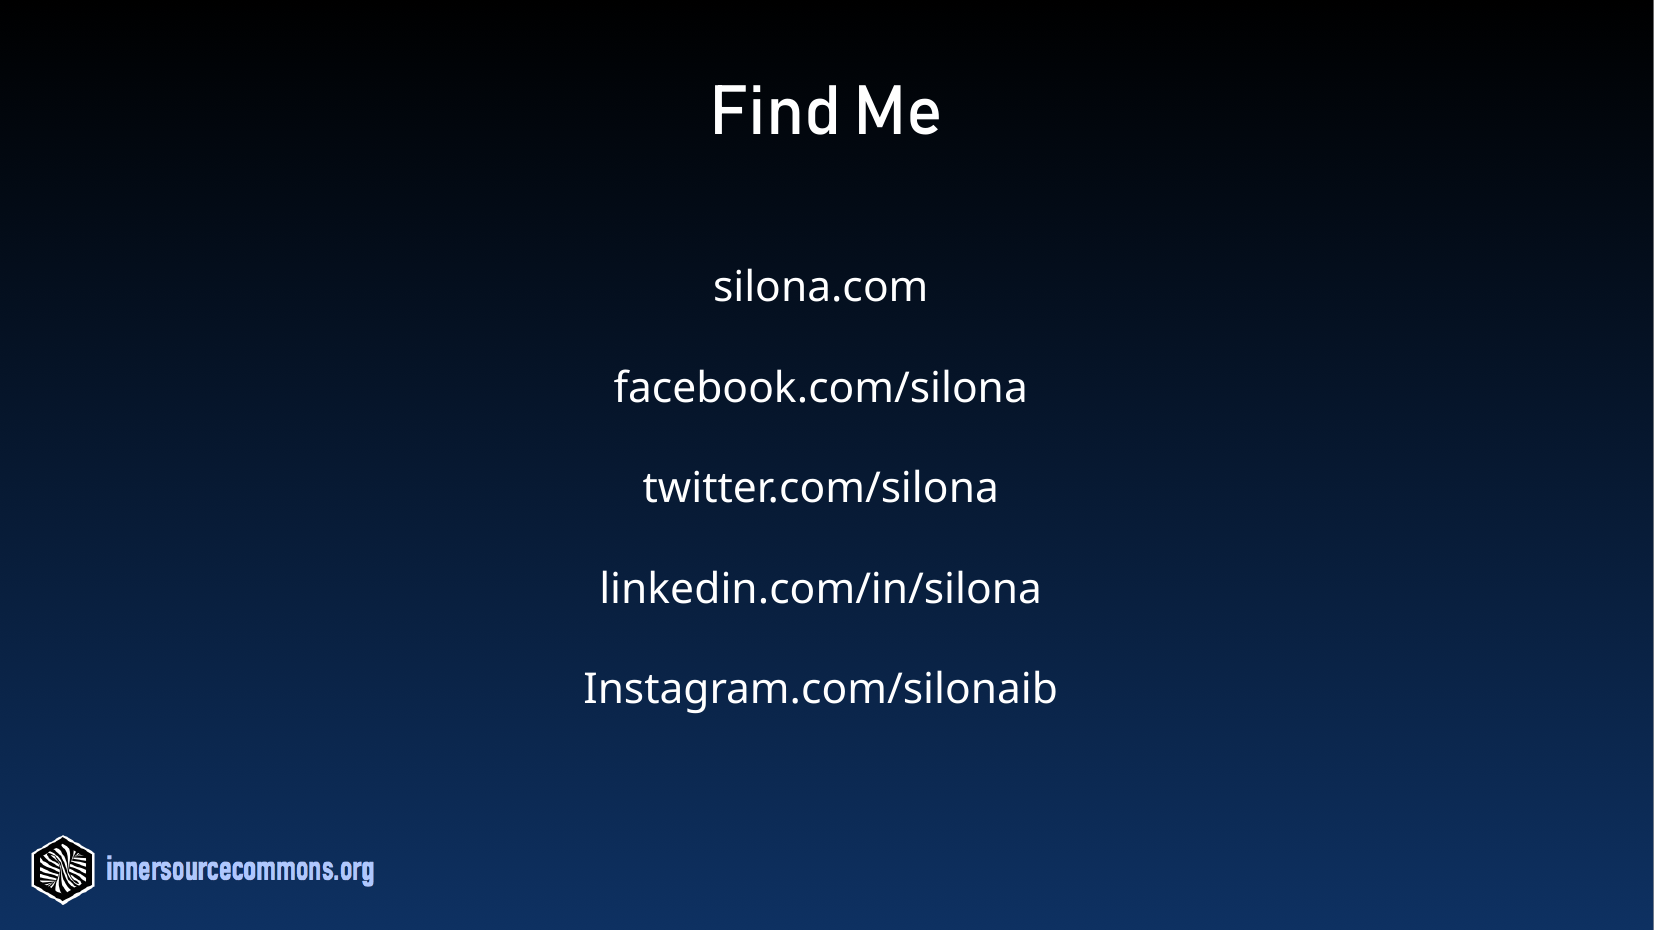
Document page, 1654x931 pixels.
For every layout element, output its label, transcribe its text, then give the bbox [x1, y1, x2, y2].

list silona.com facebook.com/silona twitter.com/silona linkedin.com/in/silona Instagram.com/silonaib [76, 182, 1565, 722]
title Find Me [82, 37, 1571, 193]
picture [0, 0, 1654, 930]
